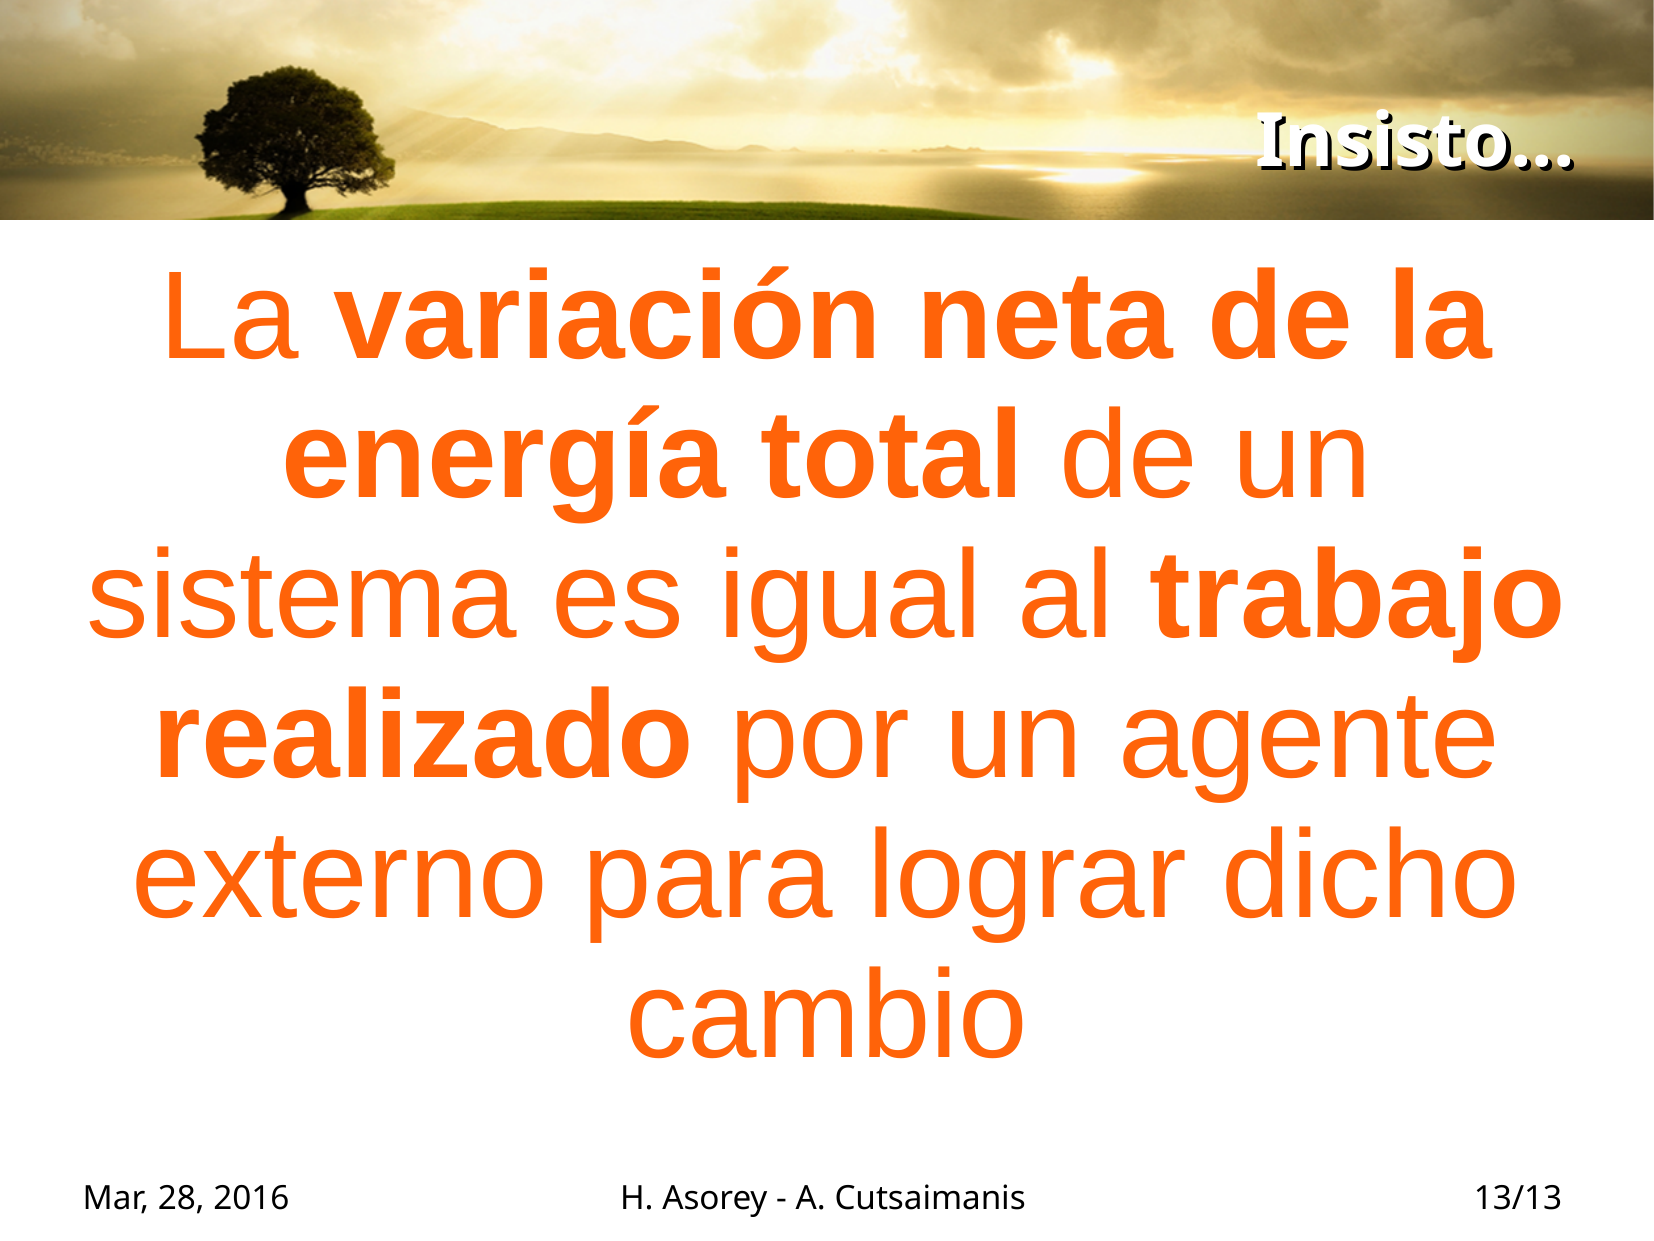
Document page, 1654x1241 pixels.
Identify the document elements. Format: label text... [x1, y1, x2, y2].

subtitle La variación neta de la energía total de un sistema es igual al trabajo realizado por un agente externo para lograr dicho cambio [82, 244, 1571, 1084]
picture [0, 0, 1654, 220]
title Insisto... [86, 49, 1576, 226]
